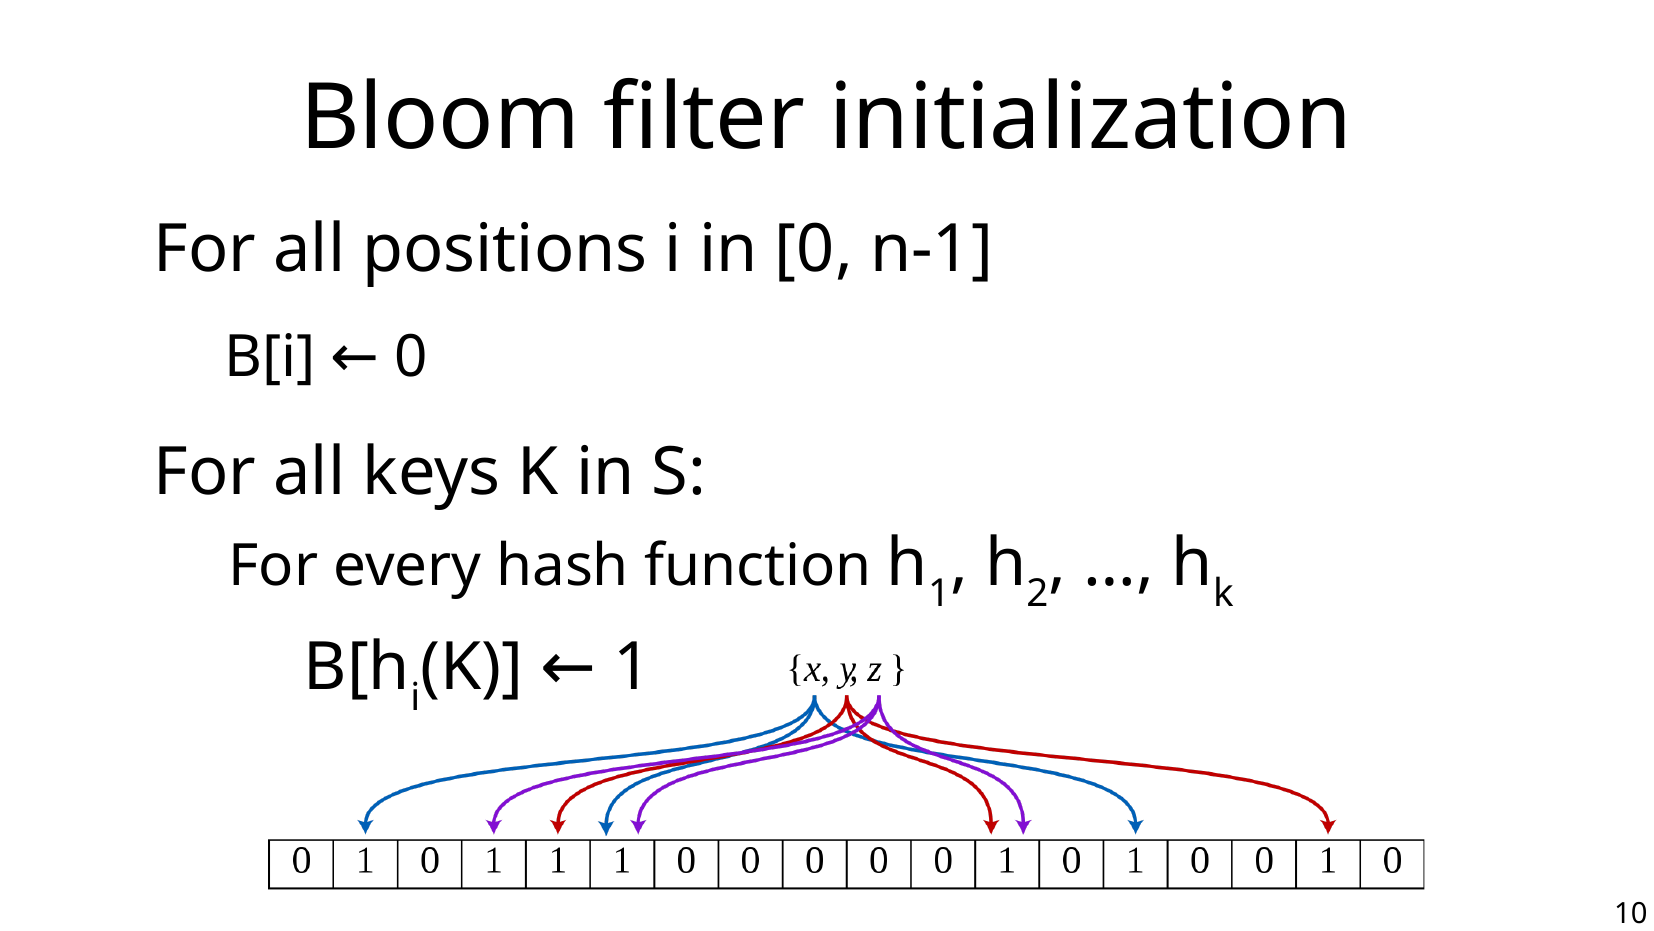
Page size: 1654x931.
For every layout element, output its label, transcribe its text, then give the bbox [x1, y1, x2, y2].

title Bloom filter initialization [82, 1, 1571, 199]
list For all positions i in [0, n-1] B[i] ← 0 For all keys K in S: For every hash function h1, h2, …, hk B[hi(K)] ← 1 [82, 199, 1571, 740]
picture [268, 648, 1425, 892]
